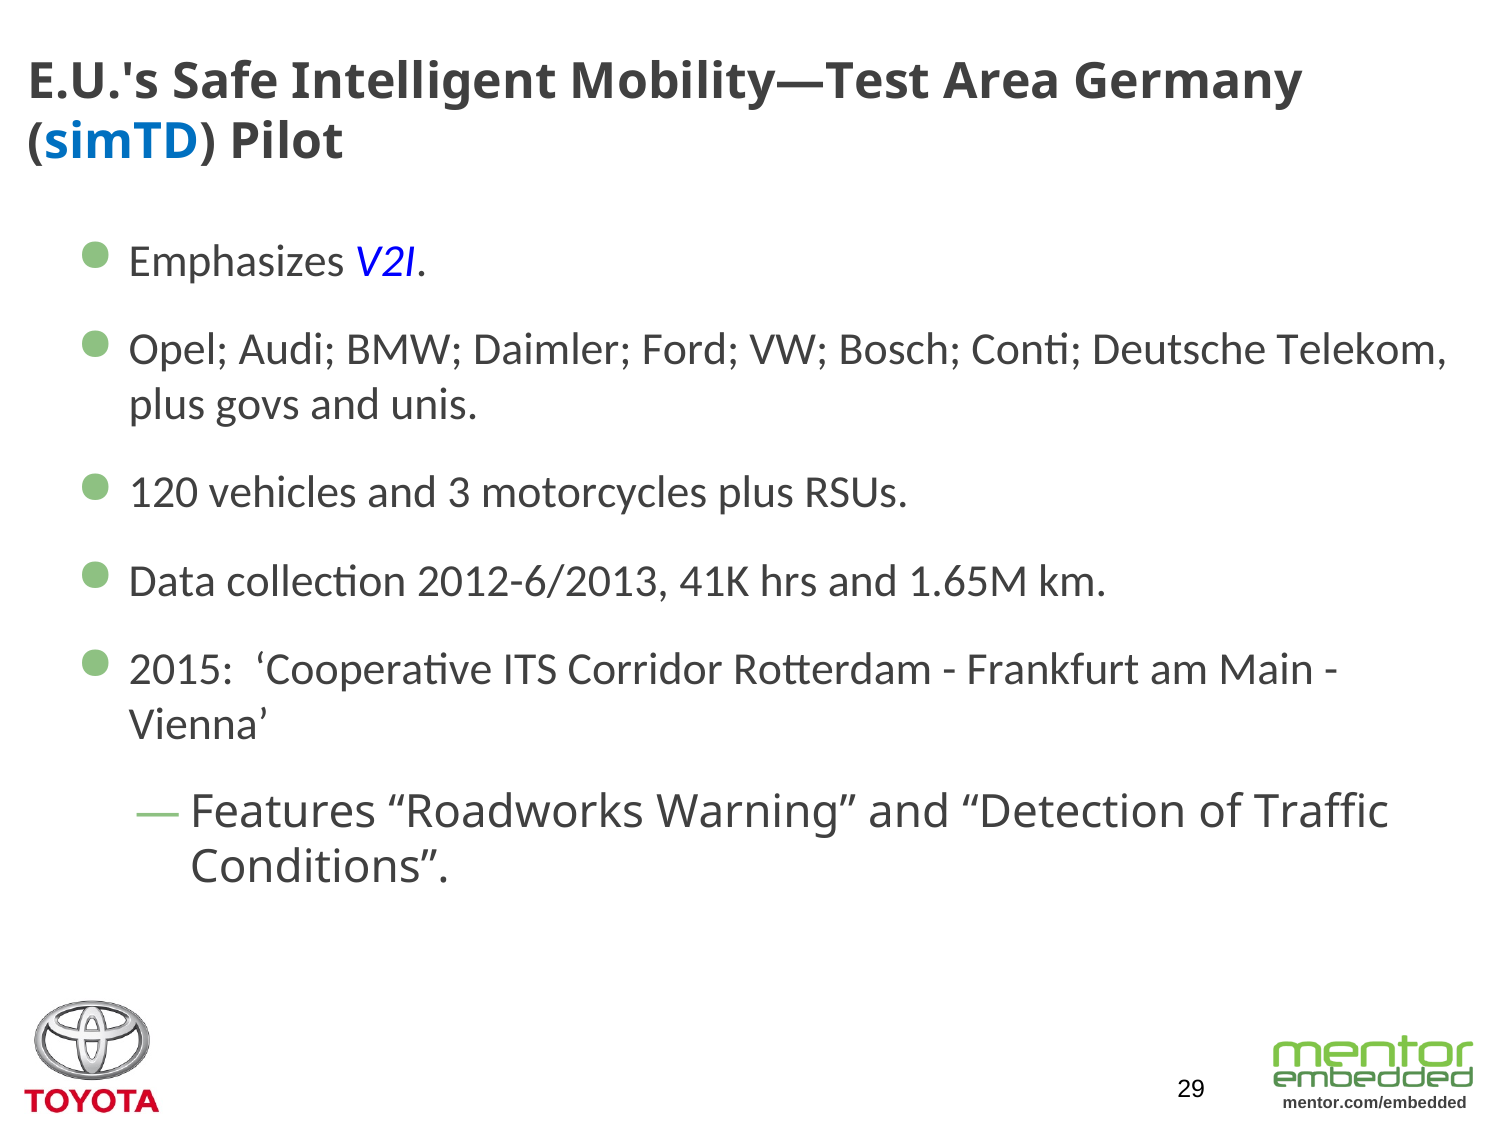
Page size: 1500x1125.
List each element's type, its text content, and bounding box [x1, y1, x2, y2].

text_box Emphasizes V2I. Opel; Audi; BMW; Daimler; Ford; VW; Bosch; Conti; Deutsche Telekom, plus govs and unis. 120 vehicles and 3 motorcycles plus RSUs. Data collection 2012-6/2013, 41K hrs and 1.65M km. 2015: ‘Cooperative ITS Corridor Rotterdam - Frankfurt am Main - Vienna’ Features “Roadworks Warning” and “Detection of Traffic Conditions”. [59, 227, 1463, 930]
picture [24, 998, 163, 1114]
picture [1268, 1030, 1476, 1092]
text_box E.U.'s Safe Intelligent Mobility—Test Area Germany (simTD) Pilot [27, 44, 1487, 158]
